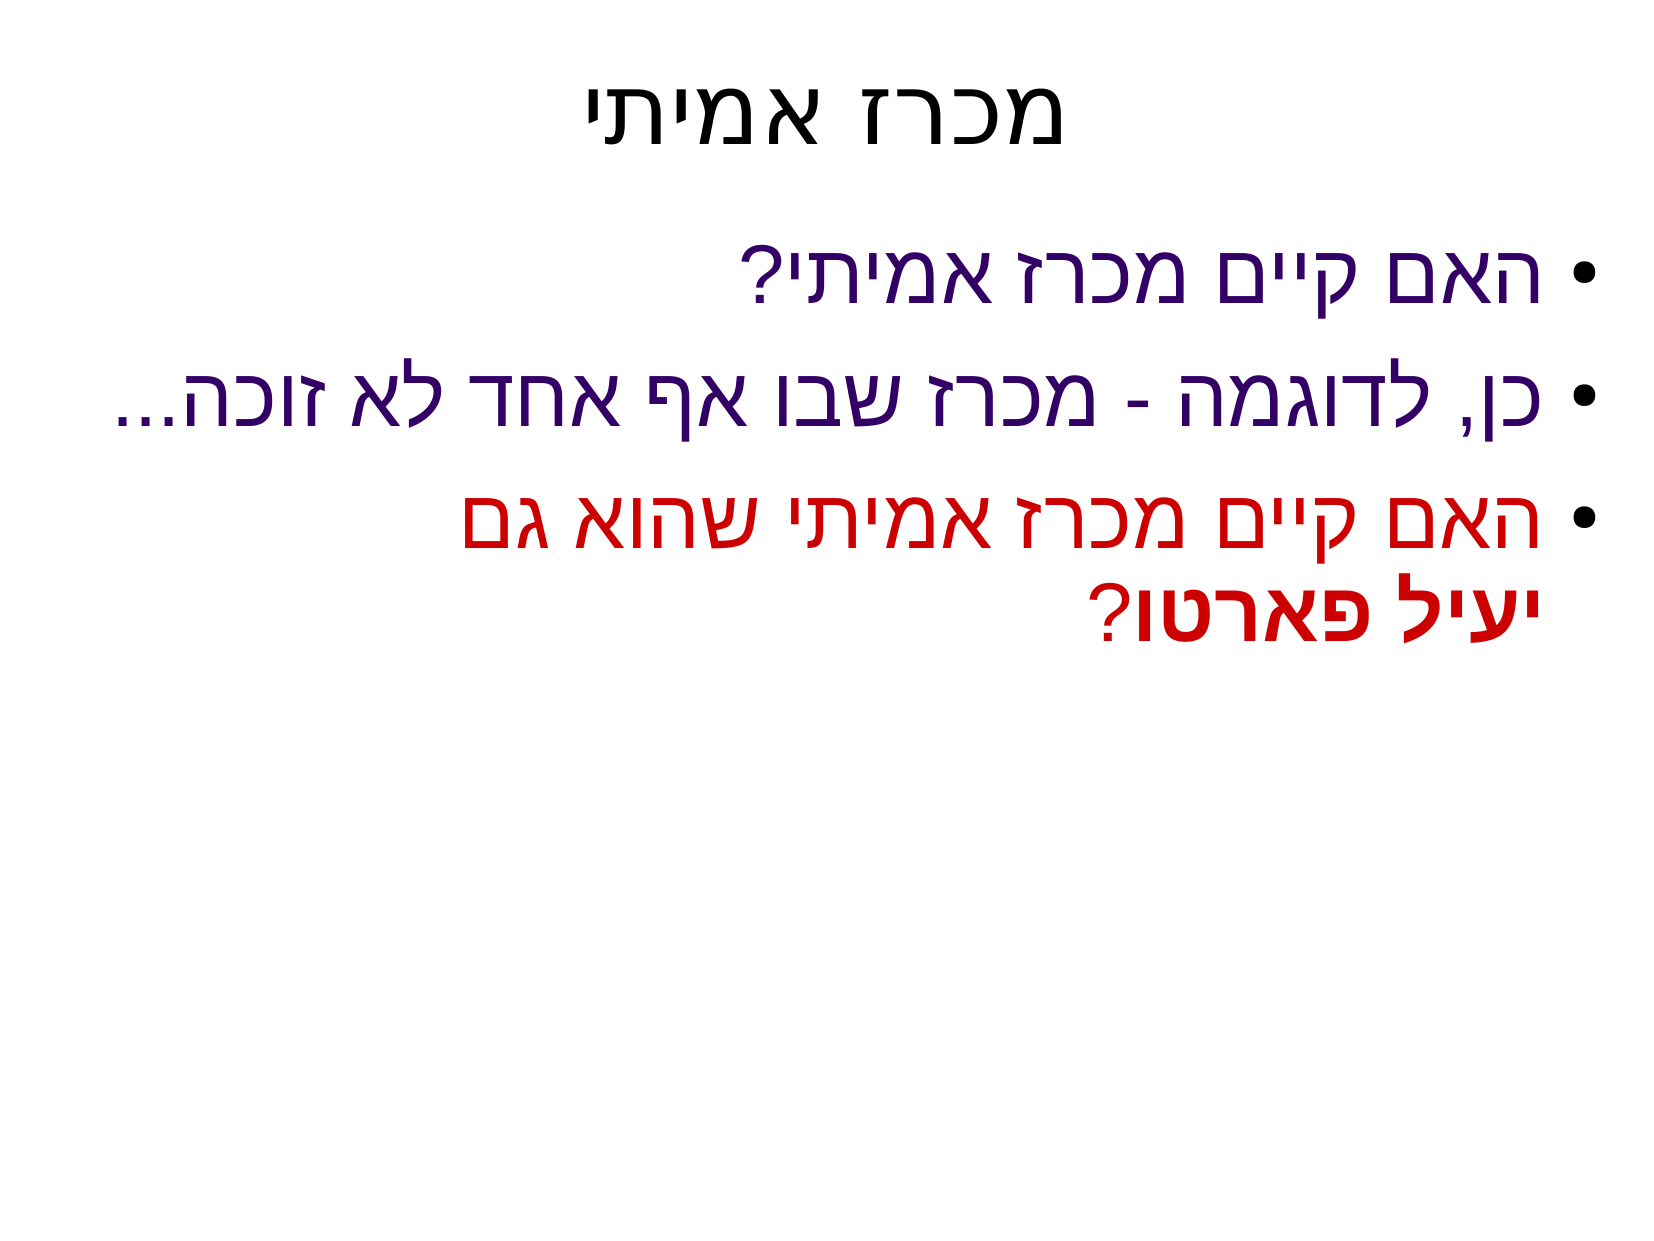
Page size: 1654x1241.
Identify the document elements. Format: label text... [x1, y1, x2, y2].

list האם קיים מכרז אמיתי? כן, לדוגמה - מכרז שבו אף אחד לא זוכה... האם קיים מכרז אמיתי שהוא גם יעיל פארטו? [27, 228, 1618, 1241]
title מכרז אמיתי [0, 0, 1654, 226]
